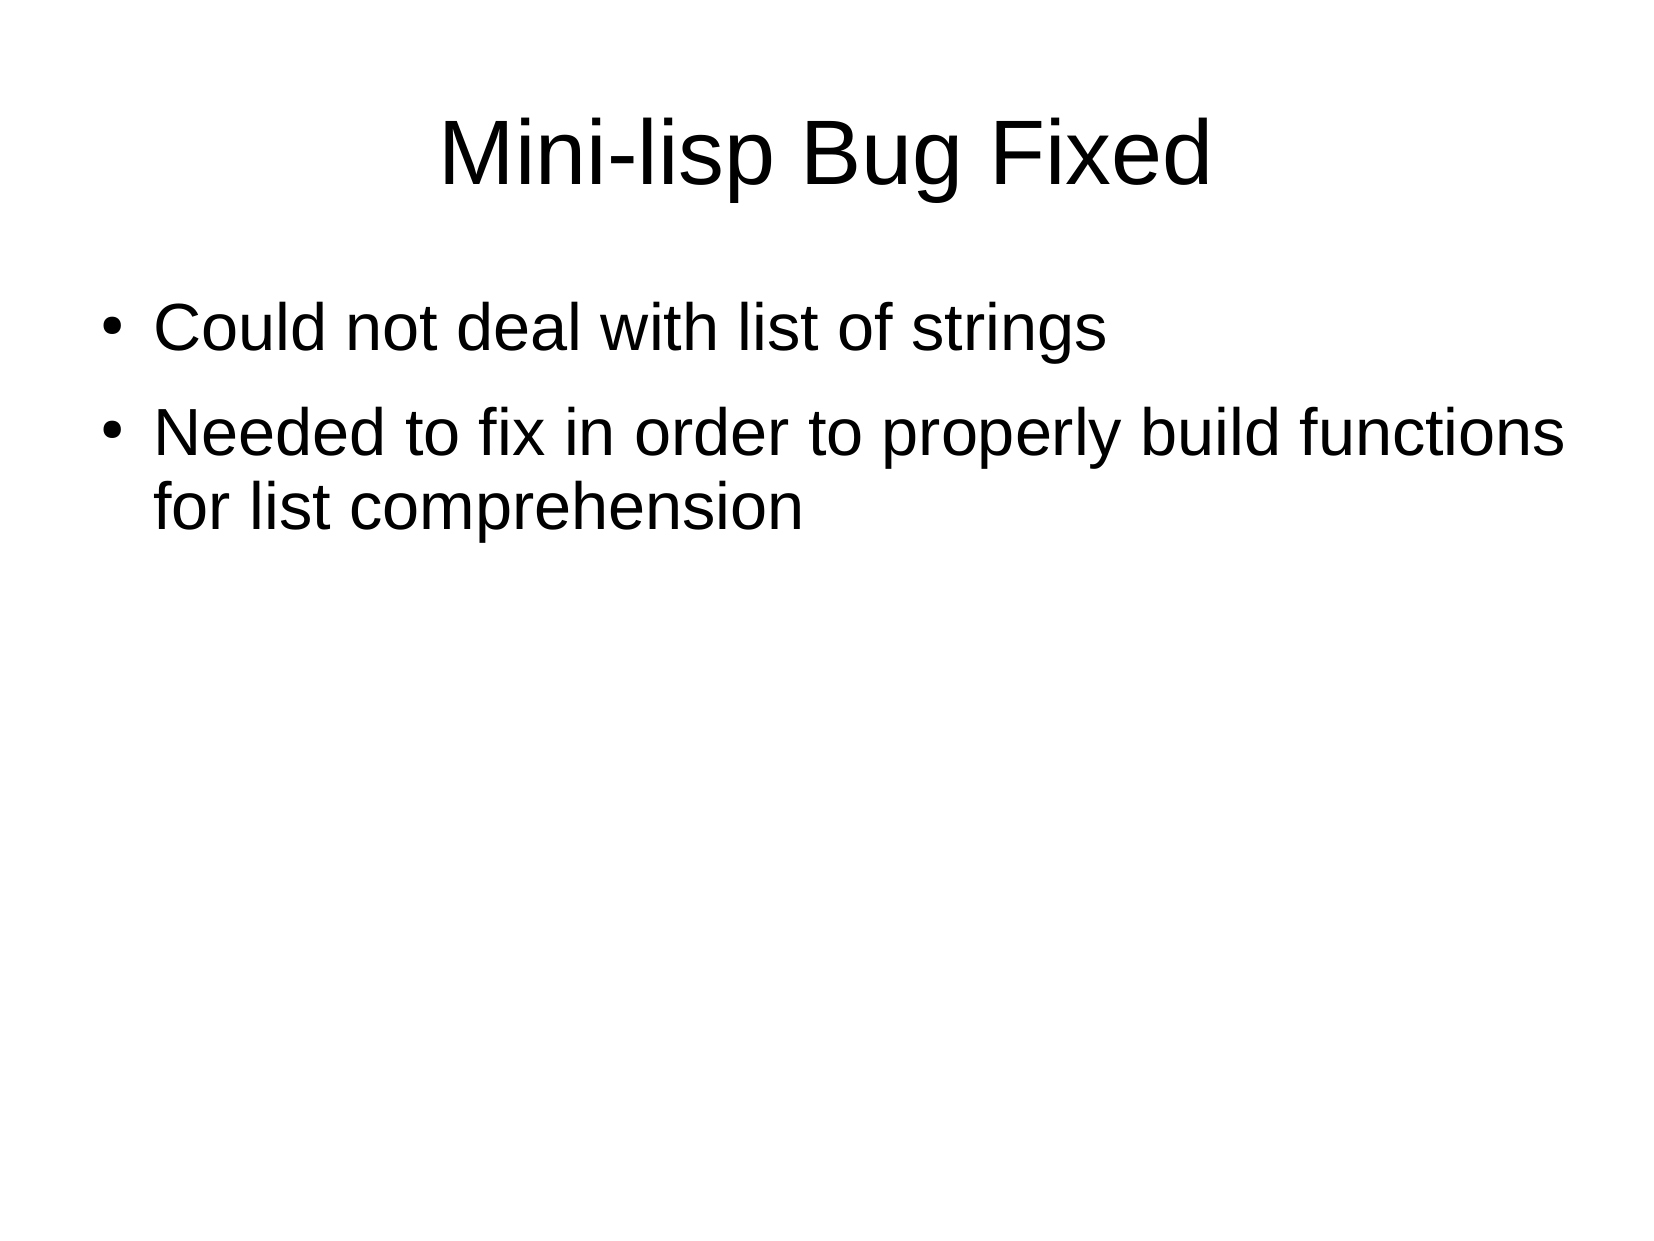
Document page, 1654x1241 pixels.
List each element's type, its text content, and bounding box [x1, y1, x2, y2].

list Could not deal with list of strings Needed to fix in order to properly build functions for list comprehension [82, 290, 1571, 1010]
title Mini-lisp Bug Fixed [82, 49, 1571, 257]
